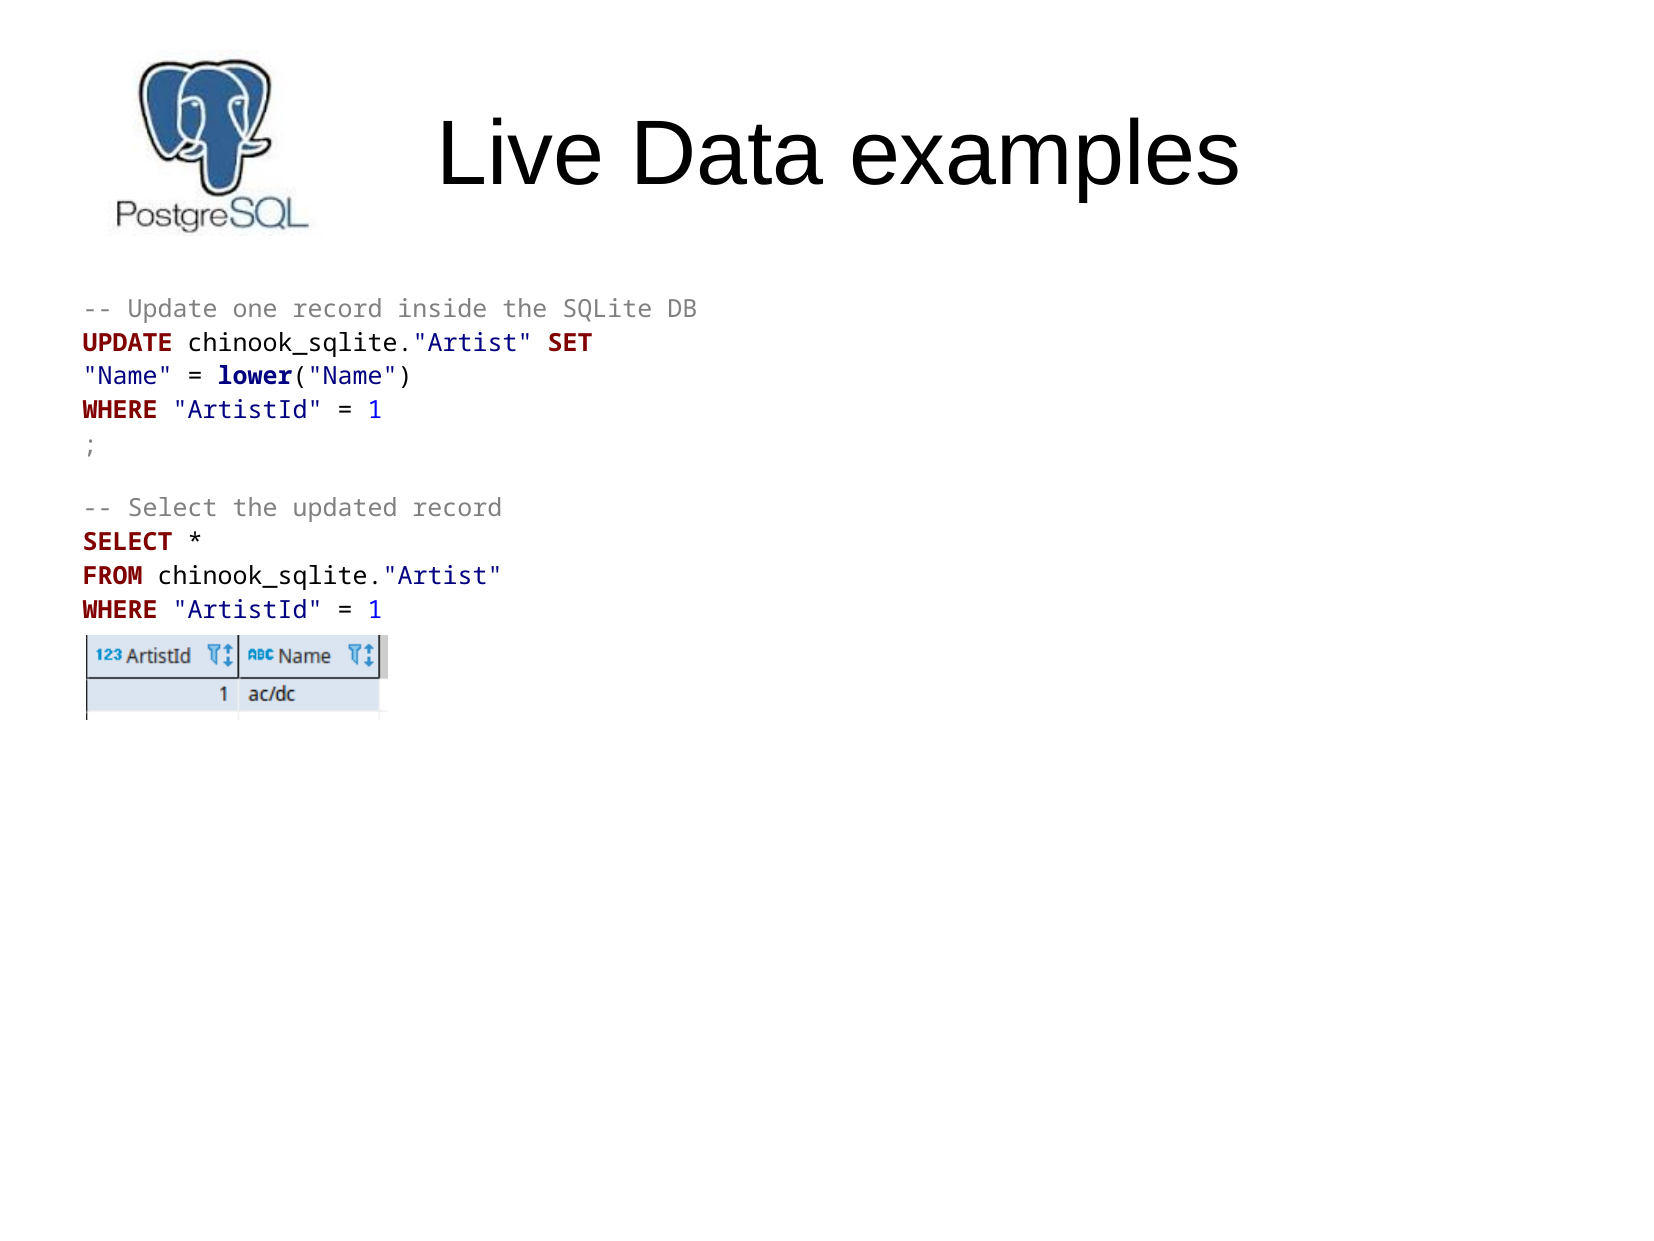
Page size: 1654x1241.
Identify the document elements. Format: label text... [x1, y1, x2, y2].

list -- Update one record inside the SQLite DB UPDATE chinook_sqlite."Artist" SET "Name" = lower("Name") WHERE "ArtistId" = 1 ; -- Select the updated record SELECT * FROM chinook_sqlite."Artist" WHERE "ArtistId" = 1 ; [82, 290, 1538, 1010]
picture [58, 50, 356, 237]
title Live Data examples [82, 49, 1571, 257]
picture [86, 635, 388, 721]
